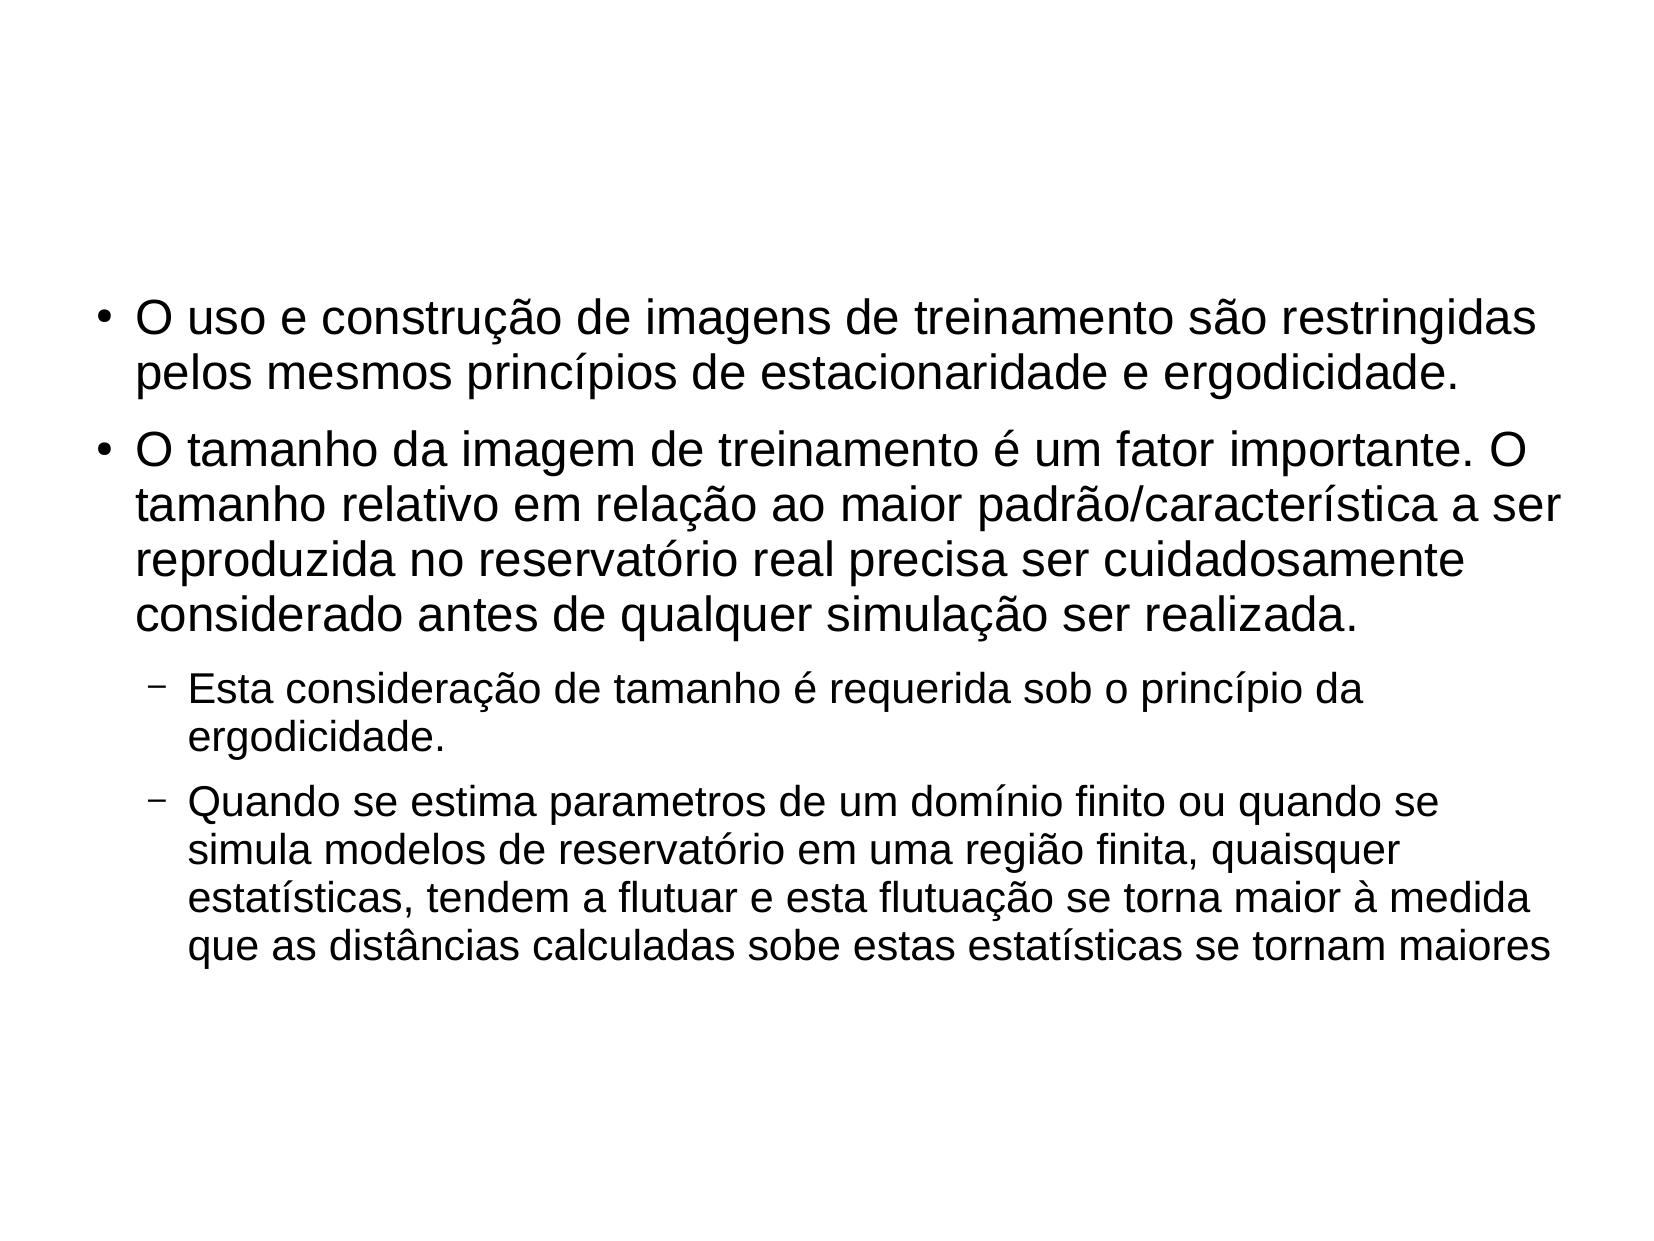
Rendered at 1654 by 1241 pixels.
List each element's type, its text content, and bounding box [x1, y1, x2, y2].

list O uso e construção de imagens de treinamento são restringidas pelos mesmos princípios de estacionaridade e ergodicidade. O tamanho da imagem de treinamento é um fator importante. O tamanho relativo em relação ao maior padrão/característica a ser reproduzida no reservatório real precisa ser cuidadosamente considerado antes de qualquer simulação ser realizada. Esta consideração de tamanho é requerida sob o princípio da ergodicidade. Quando se estima parametros de um domínio finito ou quando se simula modelos de reservatório em uma região finita, quaisquer estatísticas, tendem a flutuar e esta flutuação se torna maior à medida que as distâncias calculadas sobe estas estatísticas se tornam maiores [82, 290, 1571, 1010]
